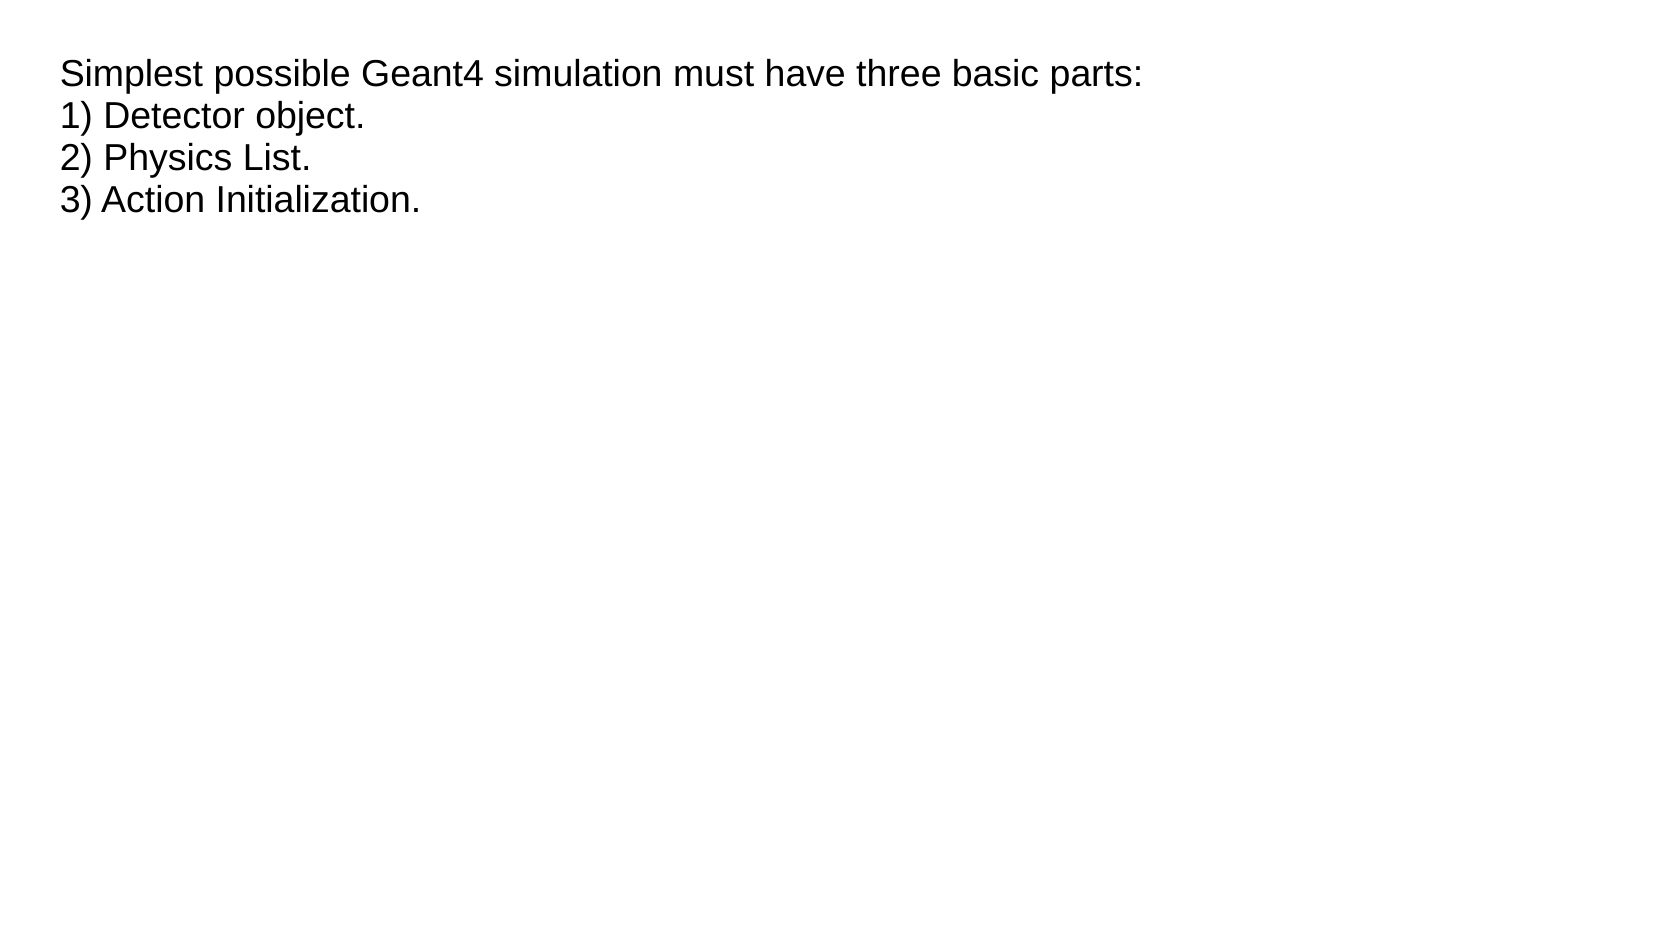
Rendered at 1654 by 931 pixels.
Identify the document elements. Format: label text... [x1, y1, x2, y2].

text_box Simplest possible Geant4 simulation must have three basic parts: 1) Detector object. 2) Physics List. 3) Action Initialization. [45, 45, 1606, 228]
